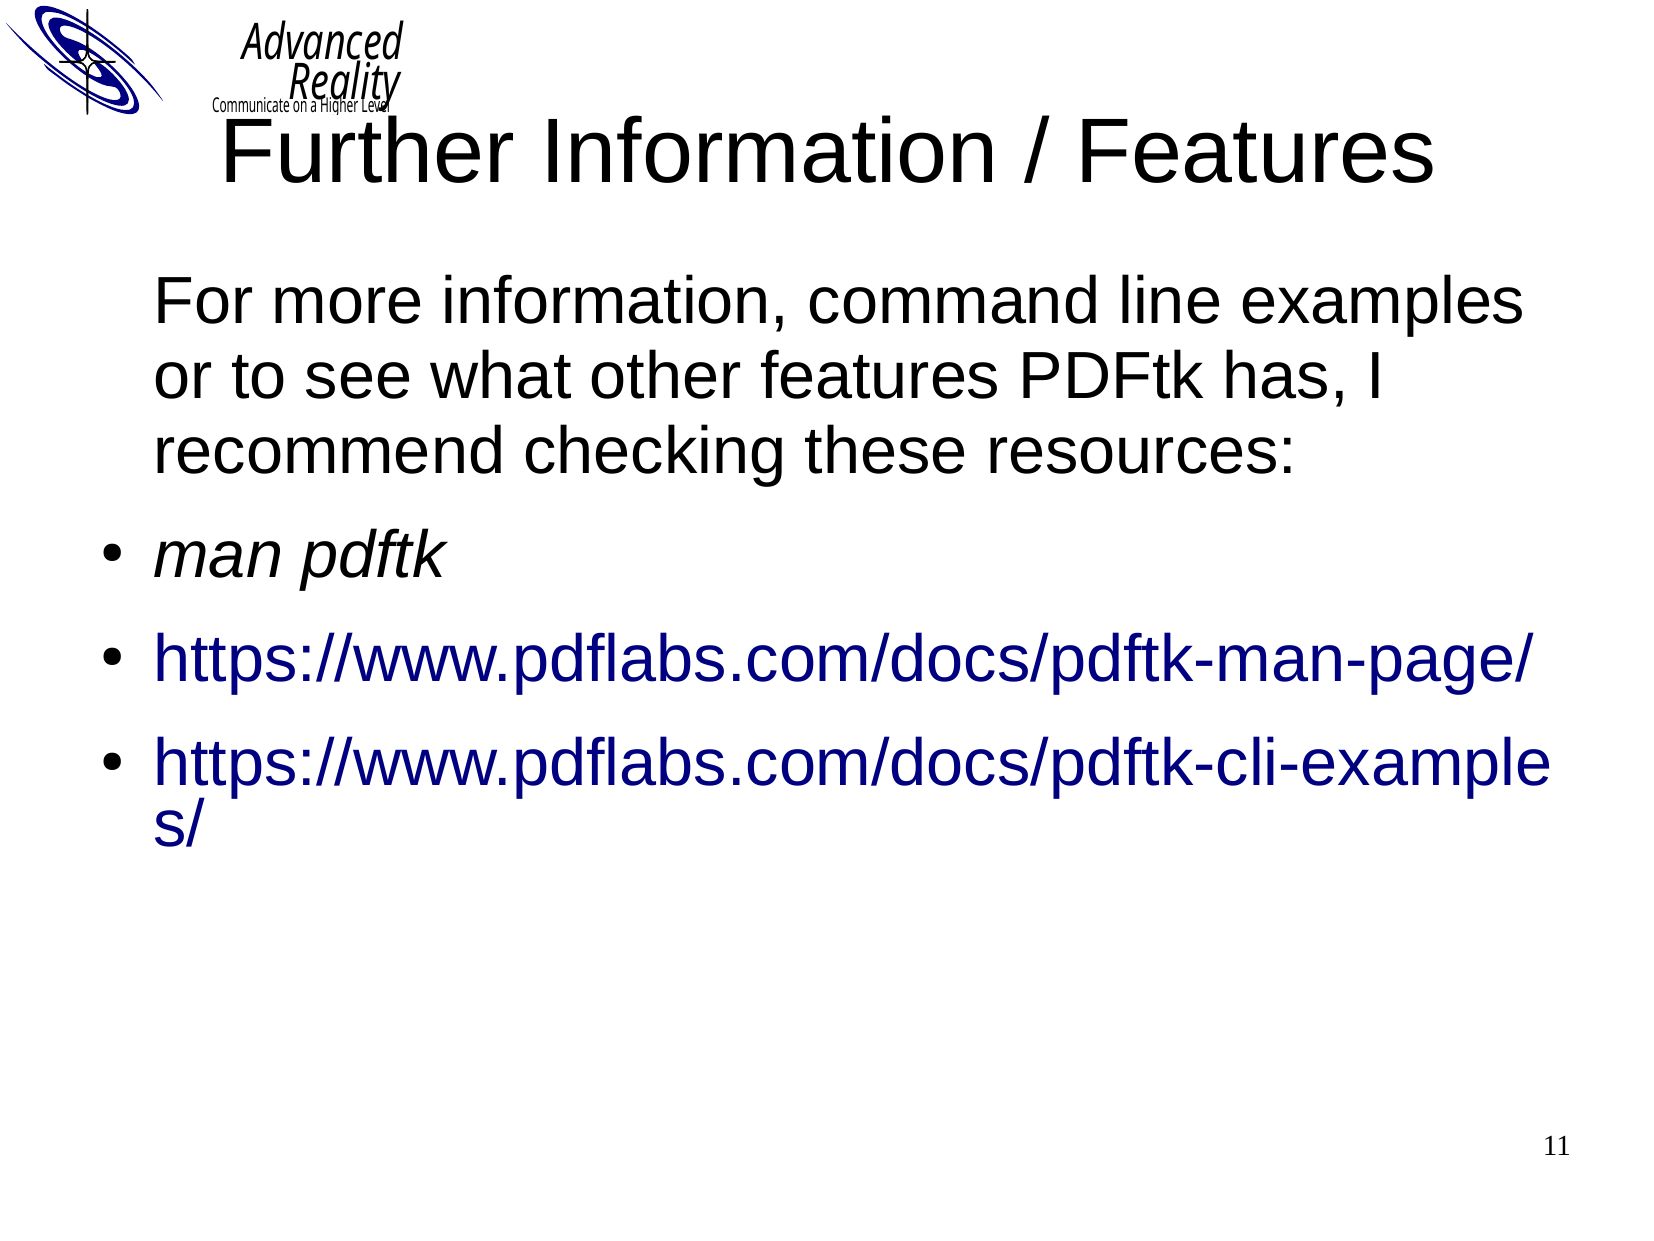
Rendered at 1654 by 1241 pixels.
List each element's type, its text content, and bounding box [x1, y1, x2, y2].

title Further Information / Features [85, 47, 1574, 255]
list For more information, command line examples or to see what other features PDFtk has, I recommend checking these resources: man pdftk https://www.pdflabs.com/docs/pdftk-man-page/ https://www.pdflabs.com/docs/pdftk-cli-examples/ [82, 263, 1571, 1123]
